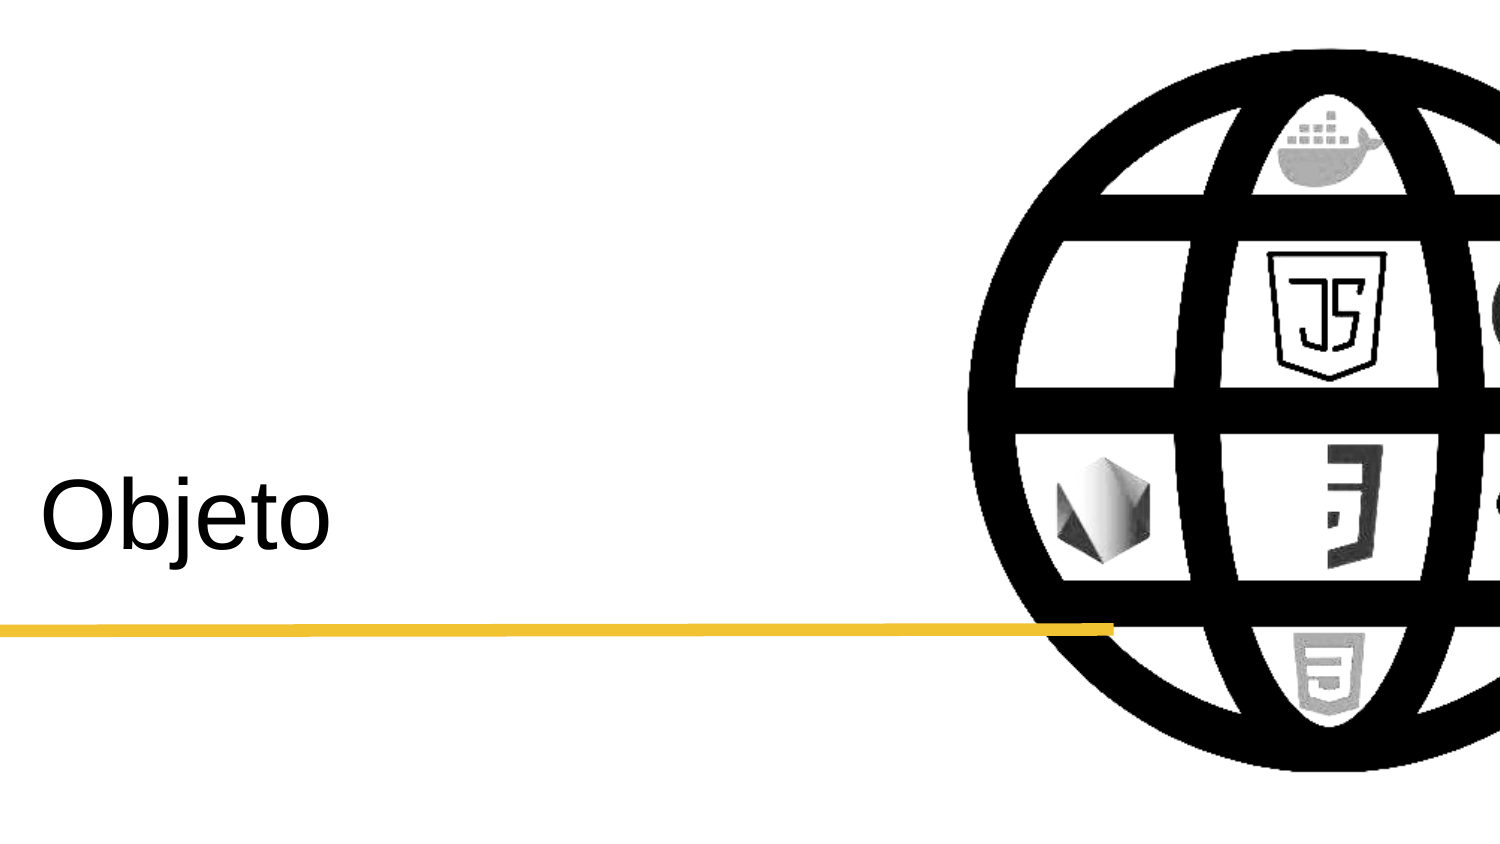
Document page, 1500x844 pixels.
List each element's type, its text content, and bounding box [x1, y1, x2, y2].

title Objeto [24, 318, 758, 711]
picture [941, 0, 1500, 844]
